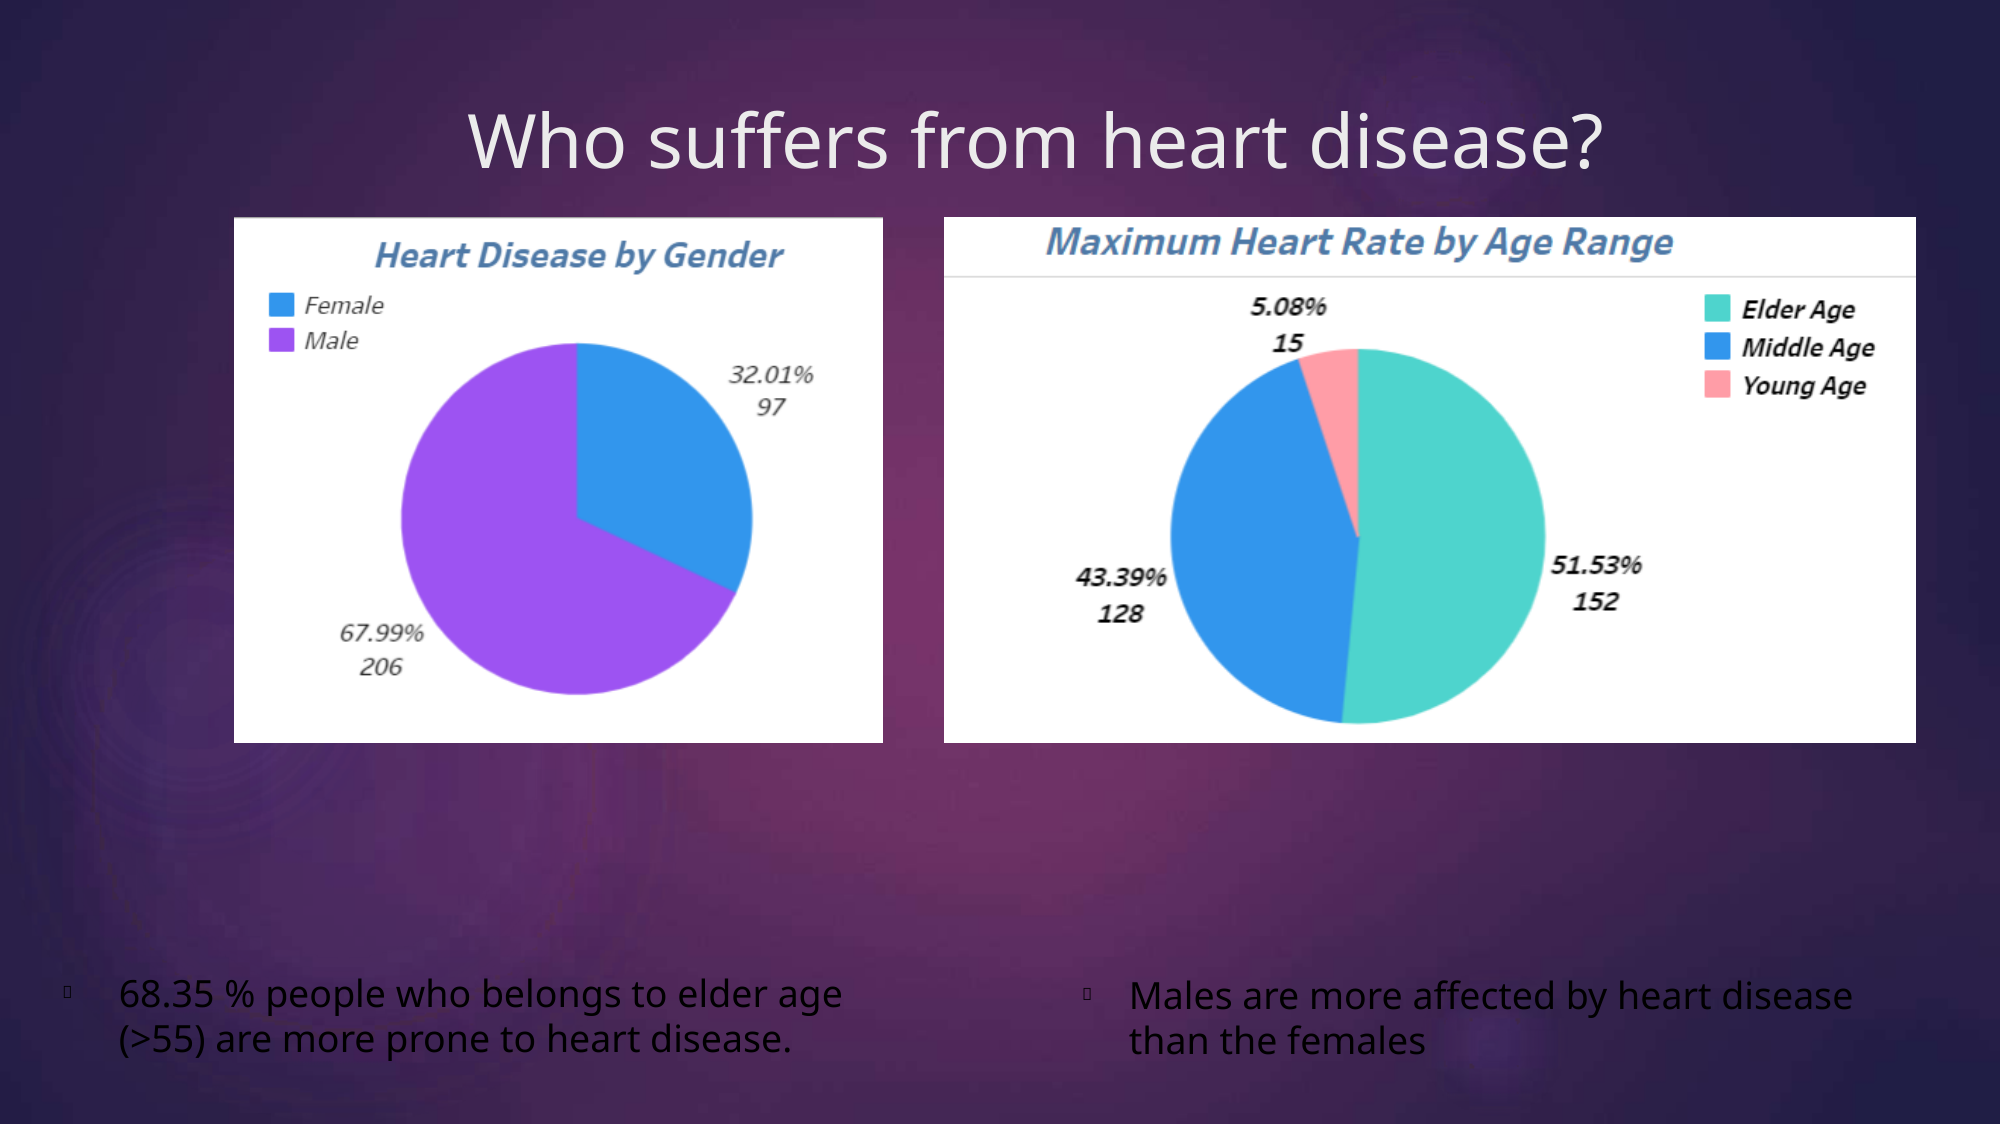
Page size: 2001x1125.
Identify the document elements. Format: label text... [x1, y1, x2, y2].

title Who suffers from heart disease? [452, 85, 1663, 202]
picture [0, 0, 2000, 1124]
text_box 68.35 % people who belongs to elder age (>55) are more prone to heart disease. [60, 967, 903, 1060]
text_box Males are more affected by heart disease than the females [1079, 969, 1907, 1062]
